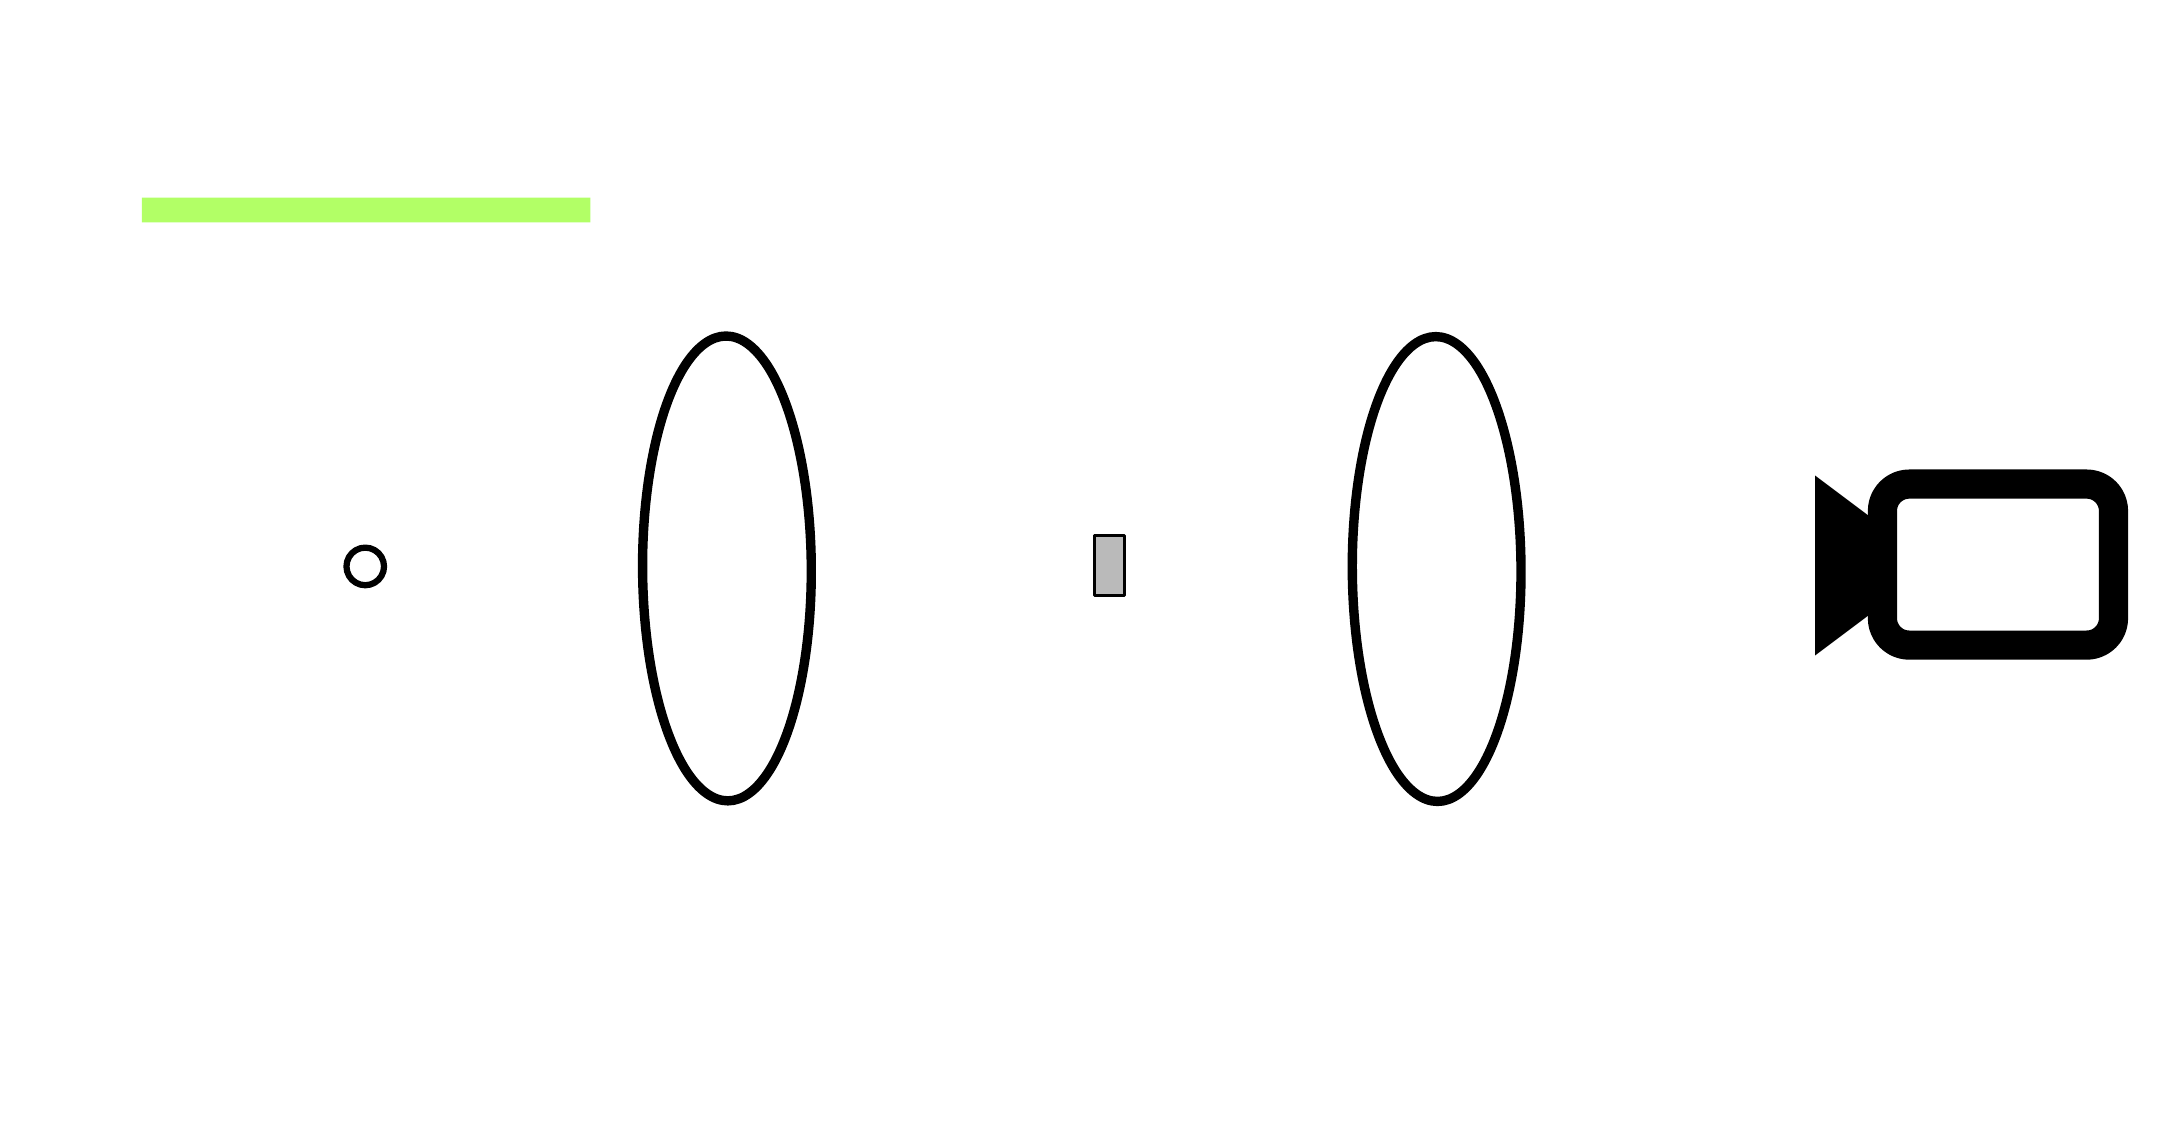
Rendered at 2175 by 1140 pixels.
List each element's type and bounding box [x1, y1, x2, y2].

text_box [1094, 535, 1125, 596]
text_box [1352, 336, 1522, 802]
text_box [1882, 484, 2114, 646]
text_box [1815, 475, 1876, 656]
text_box [642, 336, 812, 801]
